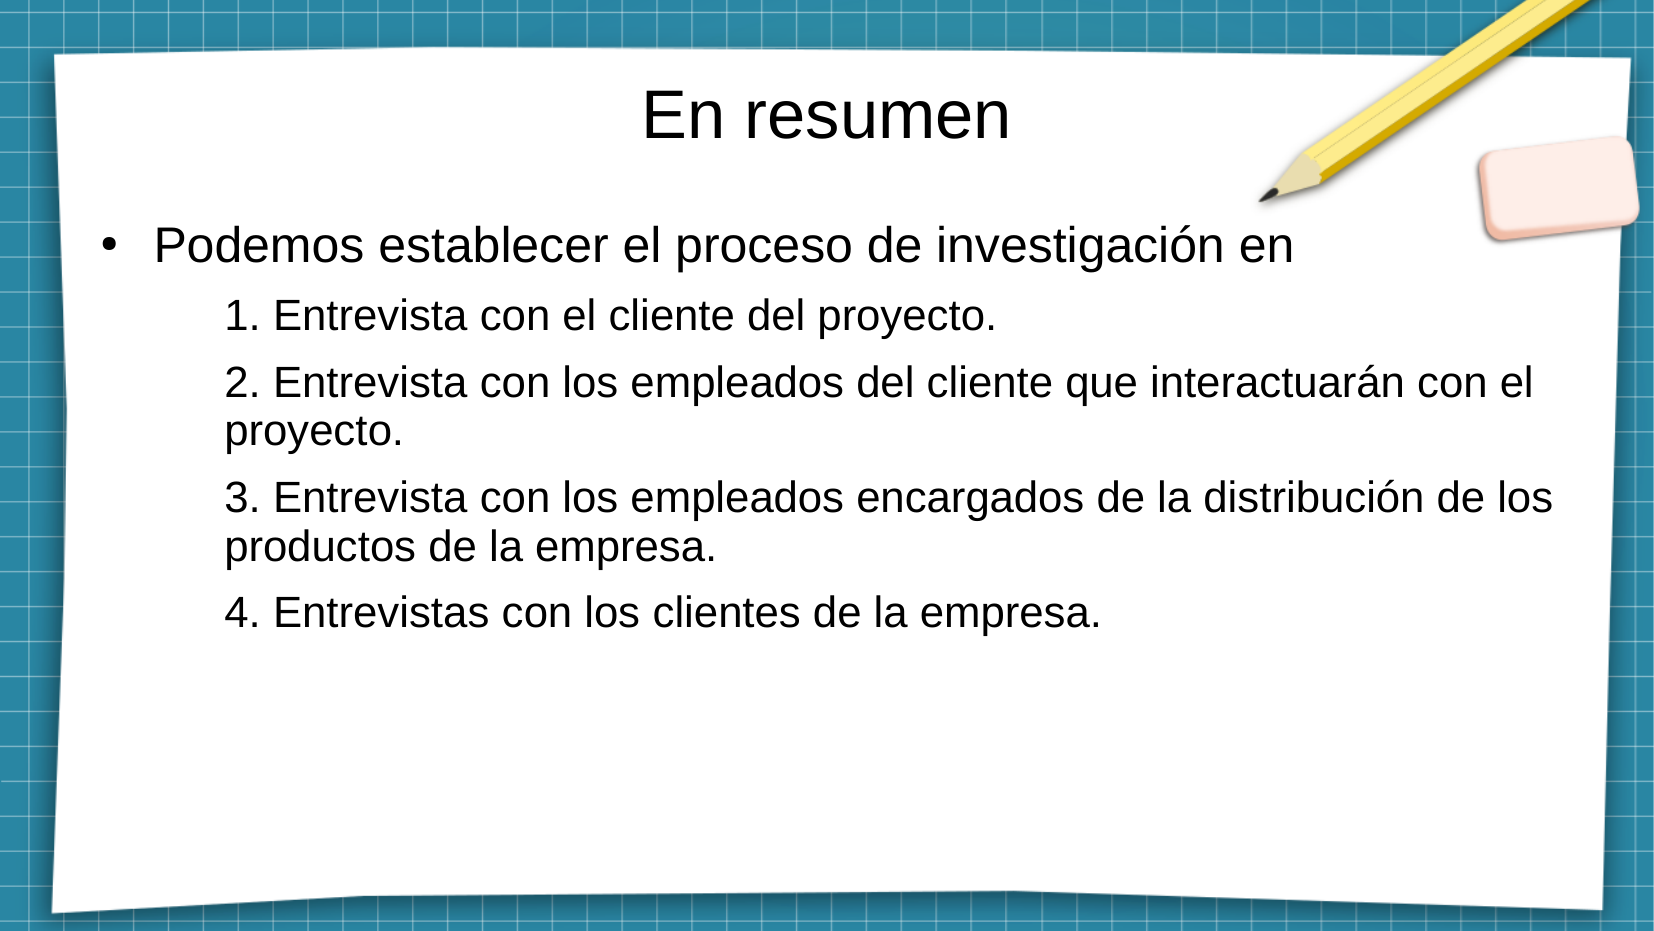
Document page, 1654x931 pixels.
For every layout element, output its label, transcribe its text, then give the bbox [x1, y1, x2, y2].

title En resumen [82, 37, 1571, 193]
picture [0, 0, 1654, 931]
list Podemos establecer el proceso de investigación en 1. Entrevista con el cliente del proyecto. 2. Entrevista con los empleados del cliente que interactuarán con el proyecto. 3. Entrevista con los empleados encargados de la distribución de los productos de la empresa. 4. Entrevistas con los clientes de la empresa. [82, 217, 1571, 758]
